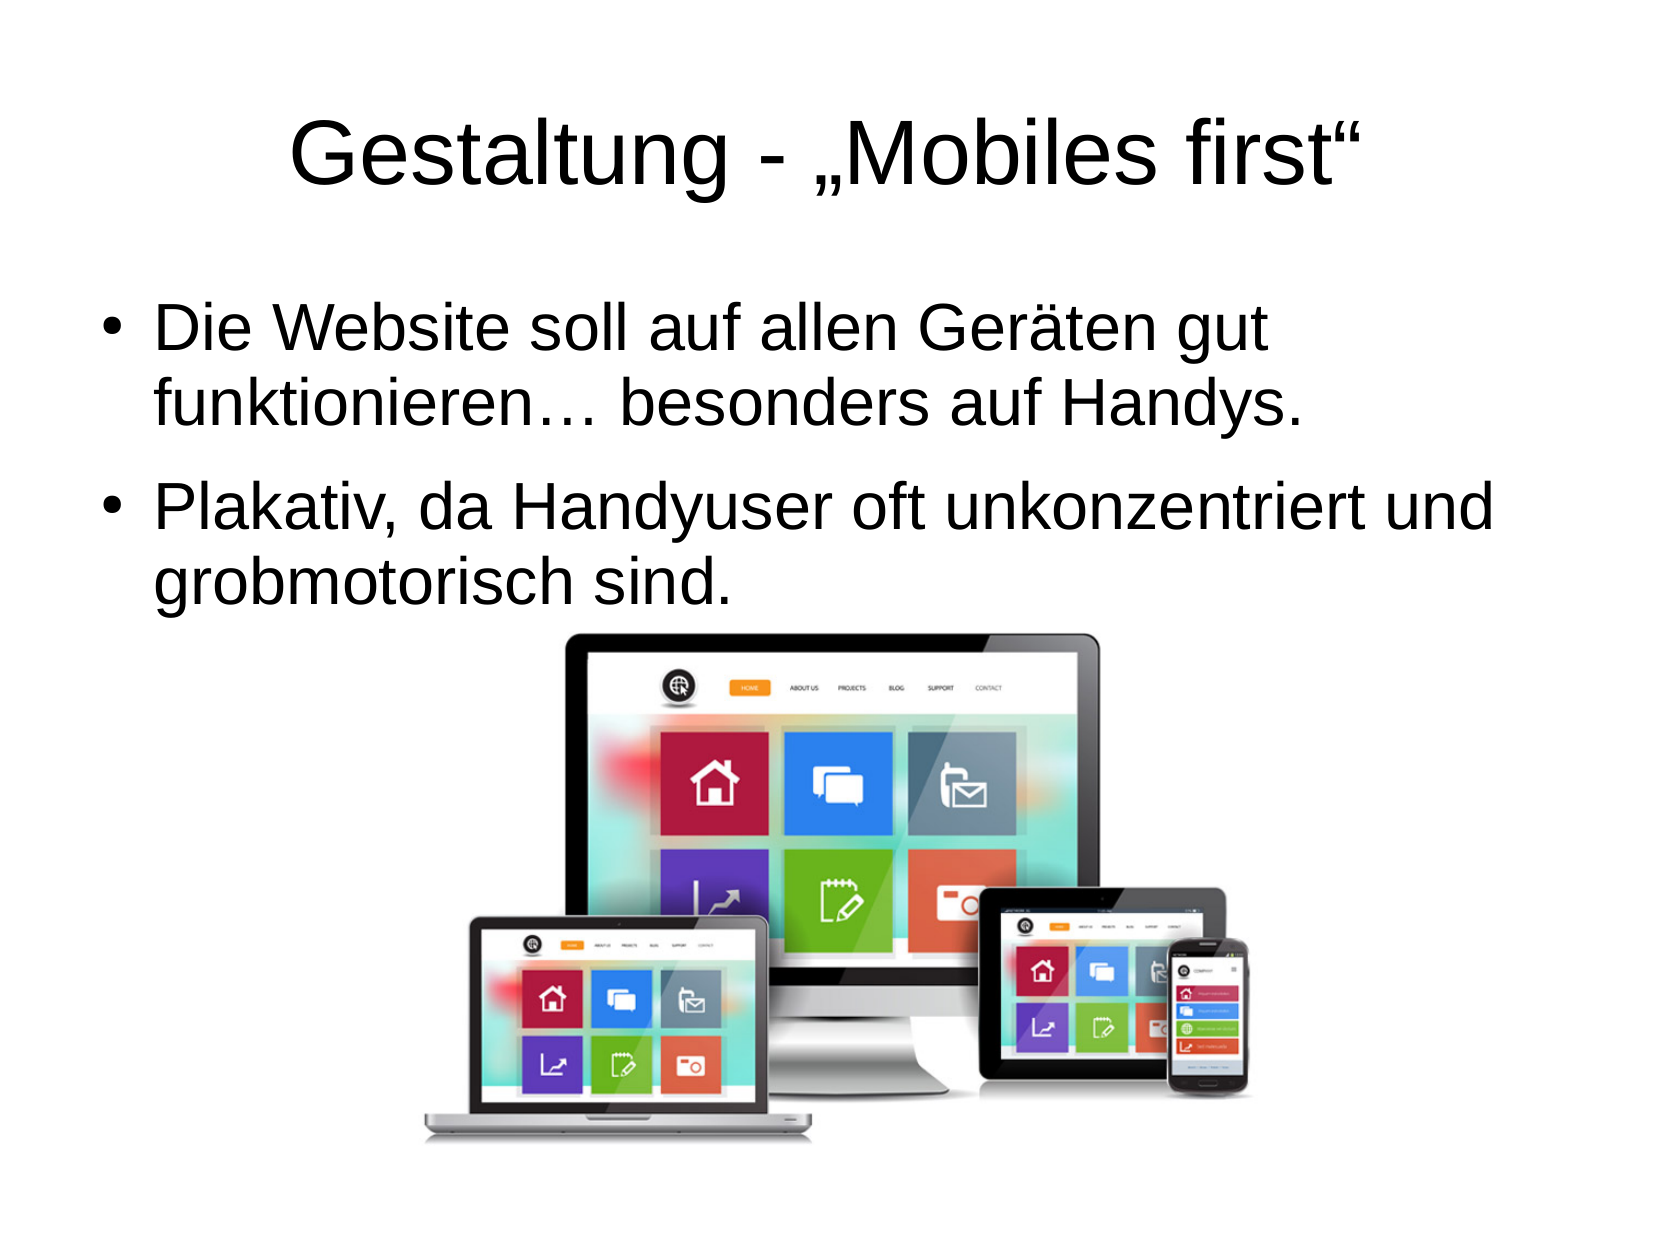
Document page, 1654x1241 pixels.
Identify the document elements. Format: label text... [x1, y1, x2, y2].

title Gestaltung - „Mobiles first“ [82, 49, 1571, 257]
picture [401, 1010, 1295, 1146]
list Die Website soll auf allen Geräten gut funktionieren… besonders auf Handys. Plakativ, da Handyuser oft unkonzentriert und grobmotorisch sind. [82, 290, 1571, 1010]
